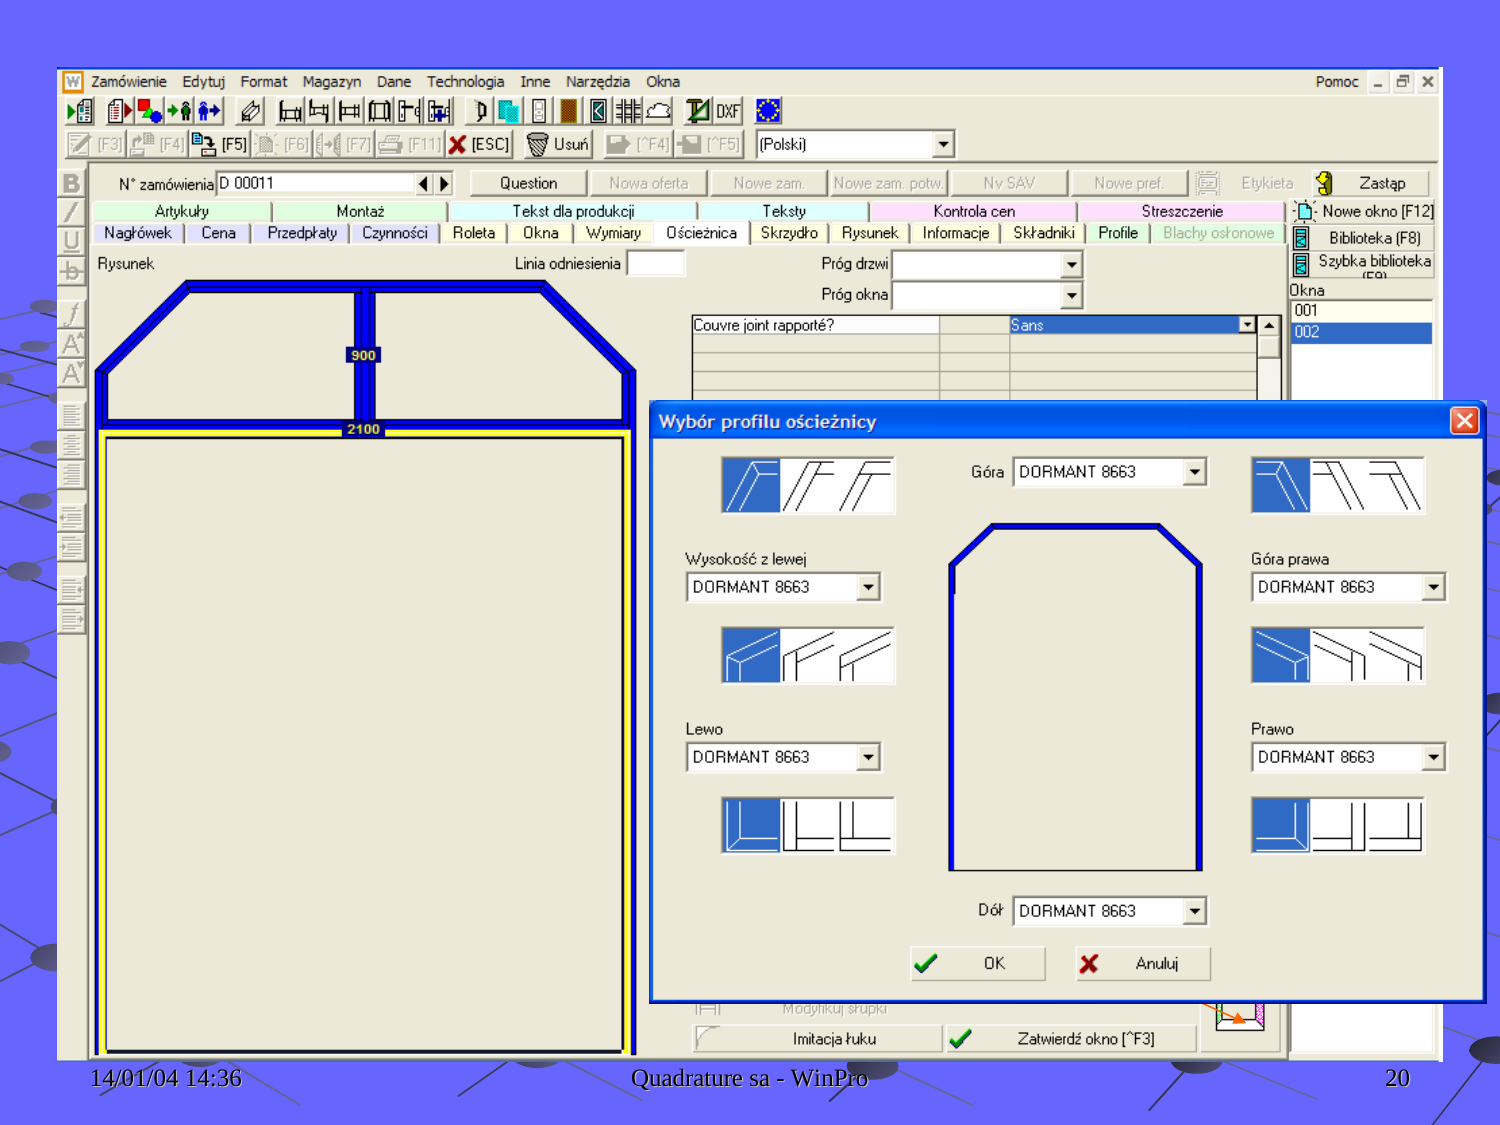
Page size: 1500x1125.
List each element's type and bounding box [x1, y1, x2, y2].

picture [57, 67, 1487, 1063]
